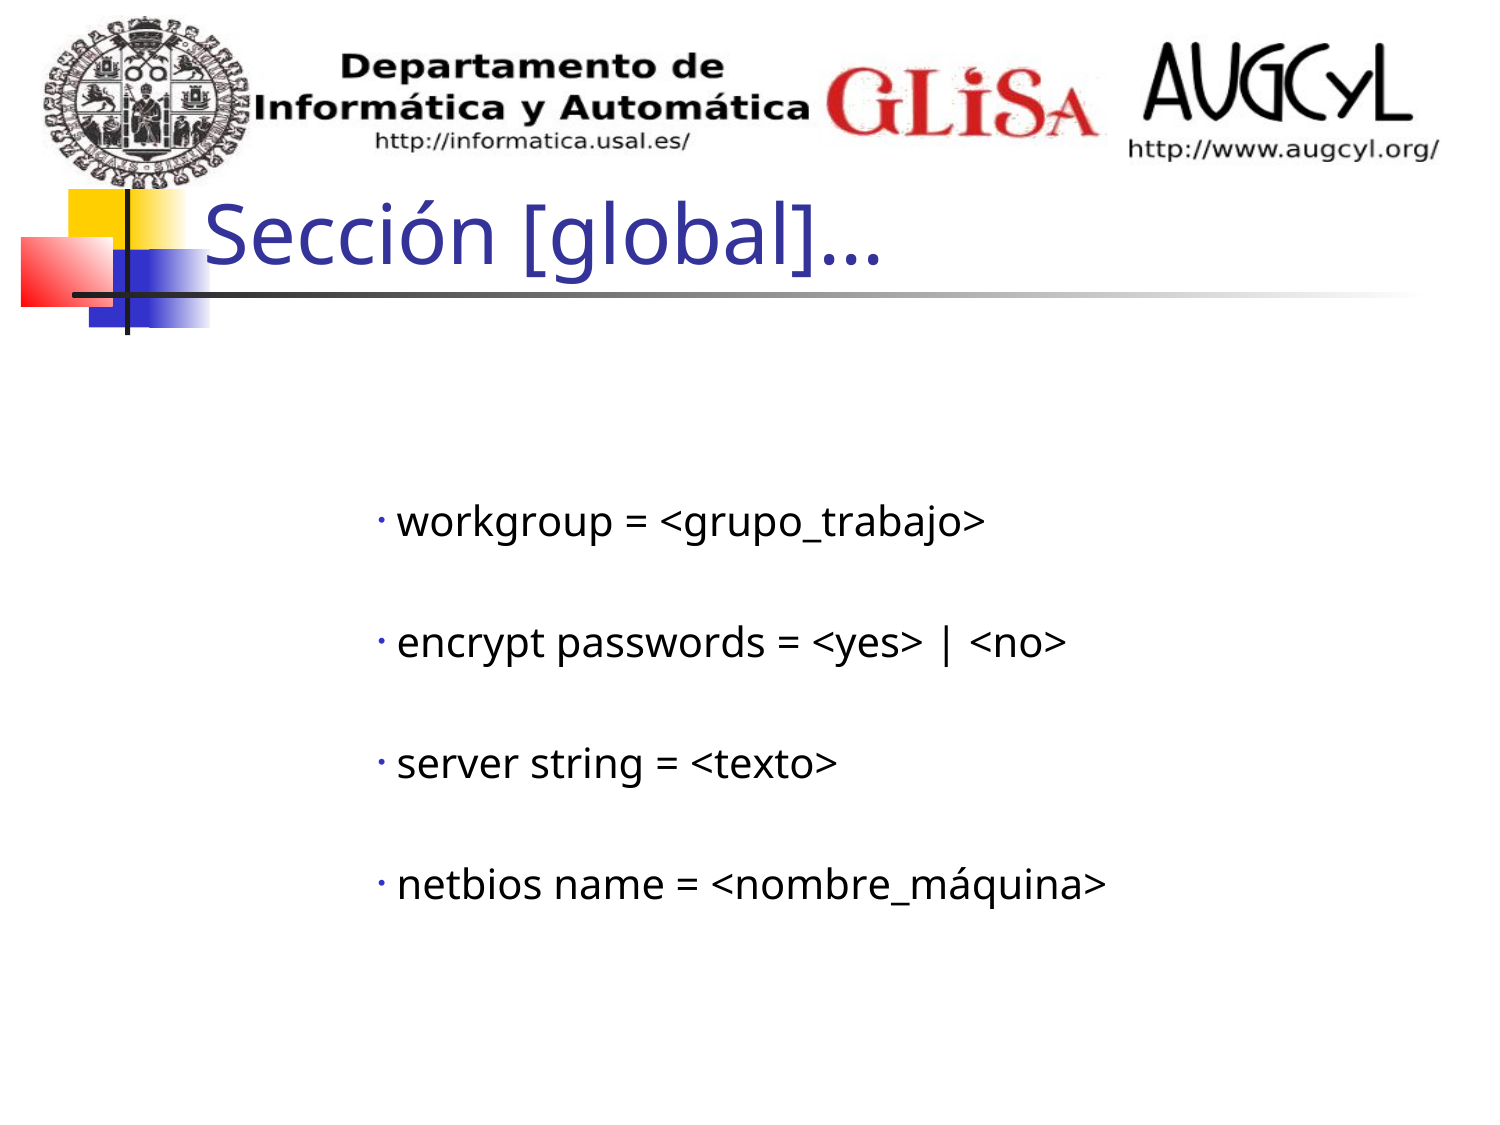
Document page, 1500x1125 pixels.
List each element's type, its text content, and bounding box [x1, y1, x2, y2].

title Sección [global]... [188, 101, 1468, 289]
text_box workgroup = <grupo_trabajo> encrypt passwords = <yes> | <no> server string = <texto> netbios name = <nombre_máquina> [362, 487, 1413, 951]
picture [41, 15, 1463, 189]
